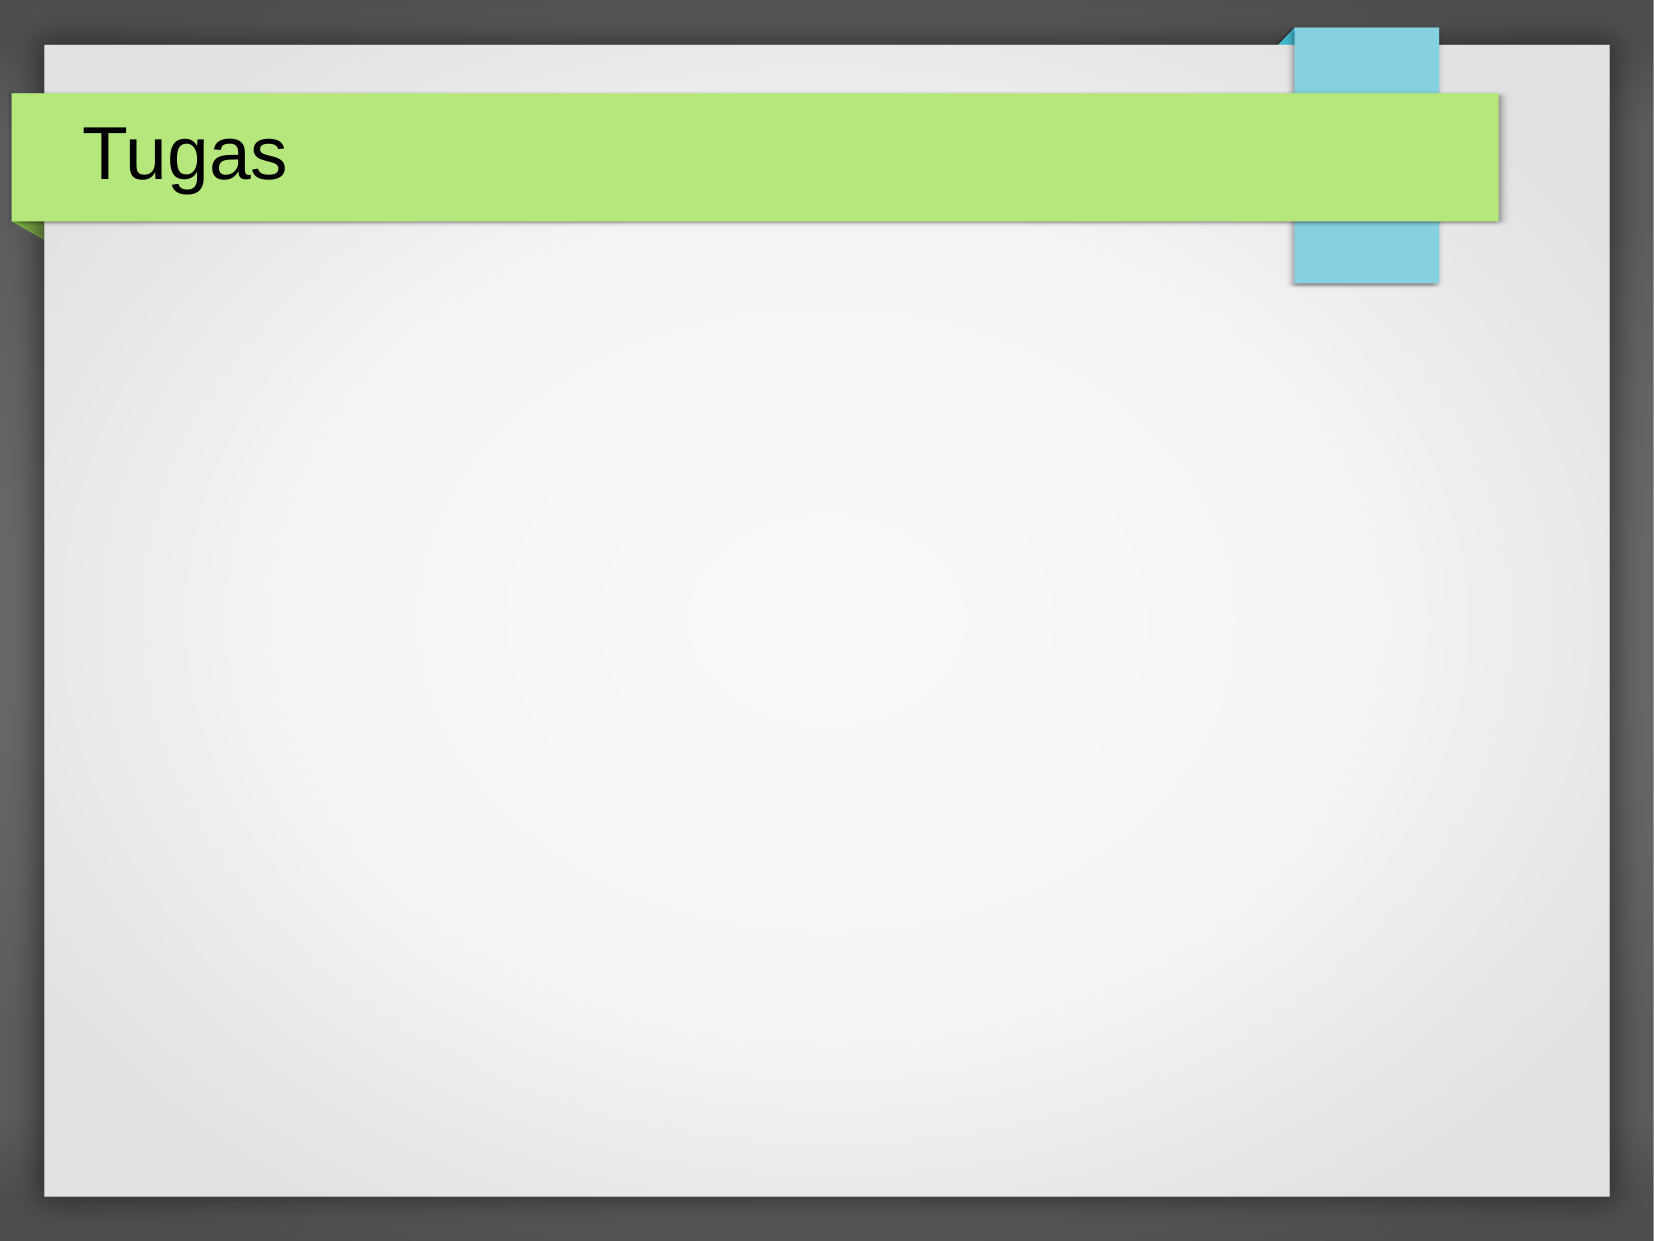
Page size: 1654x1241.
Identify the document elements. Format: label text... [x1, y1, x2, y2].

picture [0, 0, 1654, 1241]
title Tugas [82, 94, 1264, 213]
